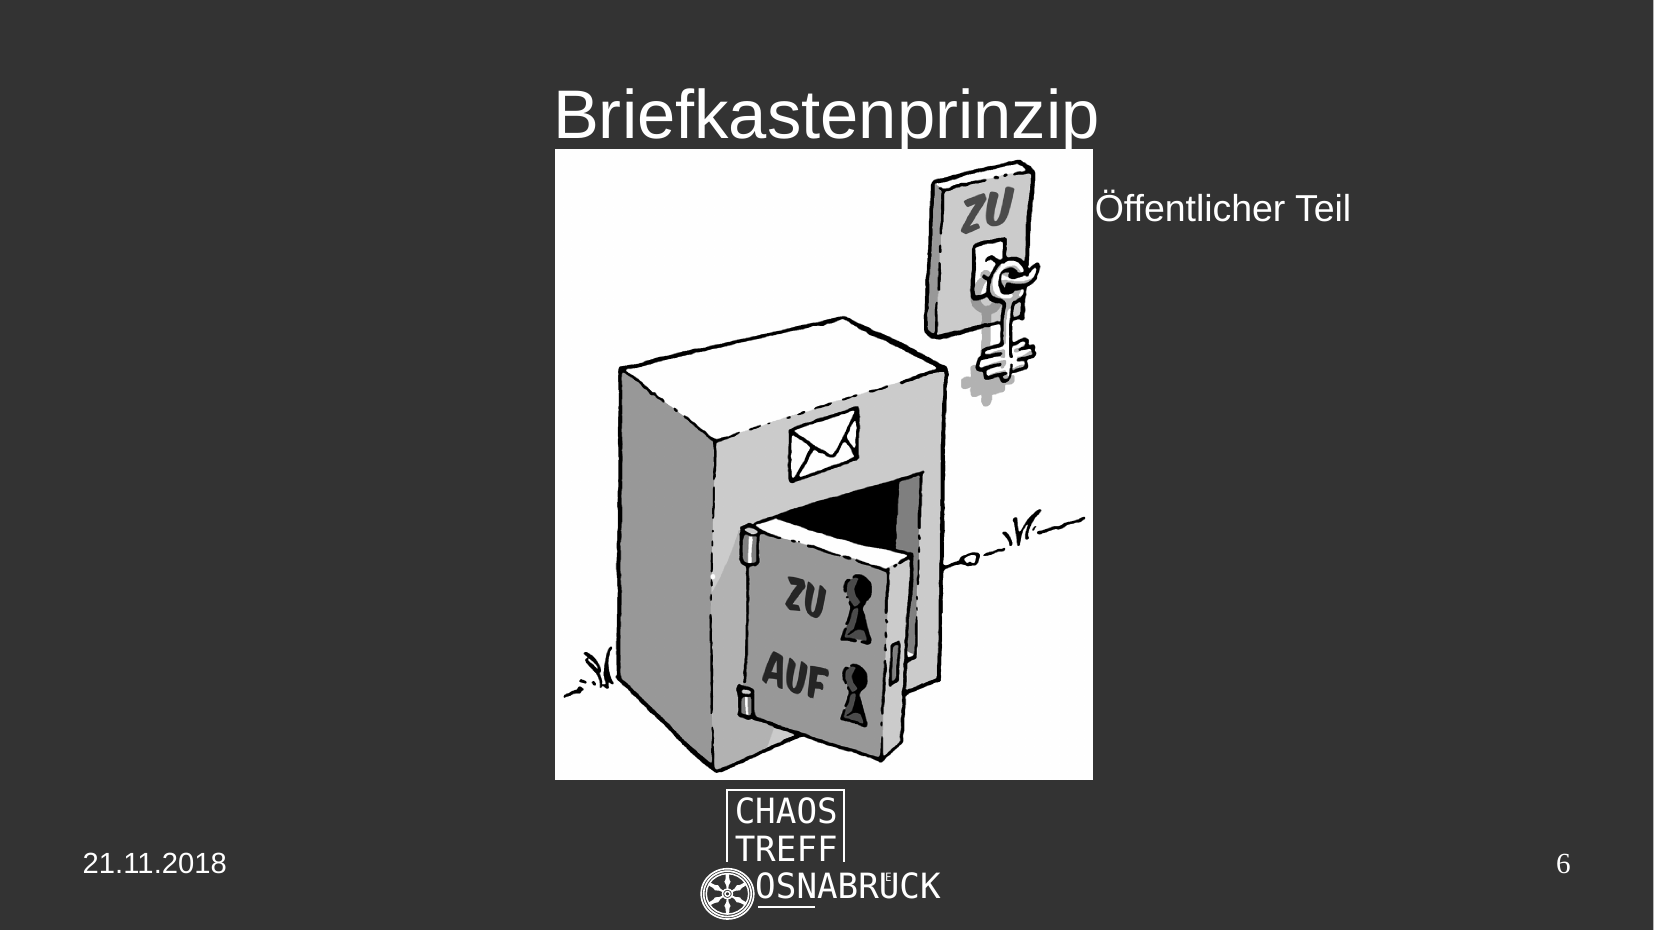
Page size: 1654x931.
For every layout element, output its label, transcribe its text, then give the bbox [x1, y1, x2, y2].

text_box Öffentlicher Teil [1080, 180, 1486, 241]
picture [555, 149, 1093, 781]
title Briefkastenprinzip [82, 37, 1571, 193]
